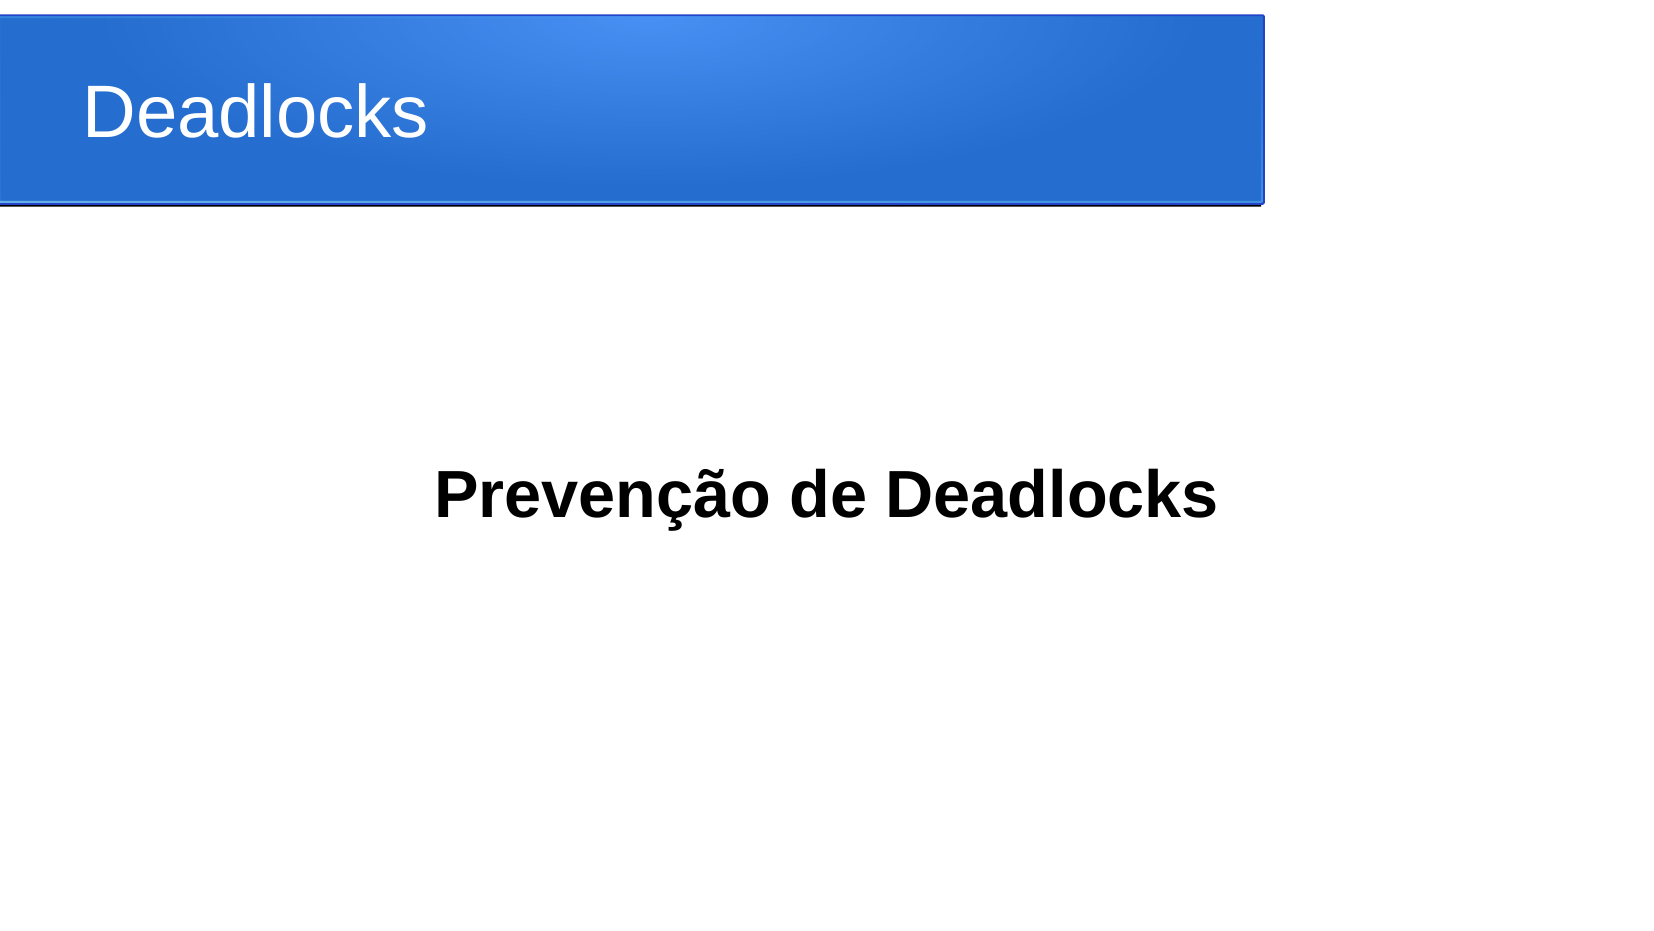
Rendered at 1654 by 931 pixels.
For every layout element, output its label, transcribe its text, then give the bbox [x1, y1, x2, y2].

title Deadlocks [82, 35, 1235, 189]
text_box Prevenção de Deadlocks [82, 224, 1571, 764]
